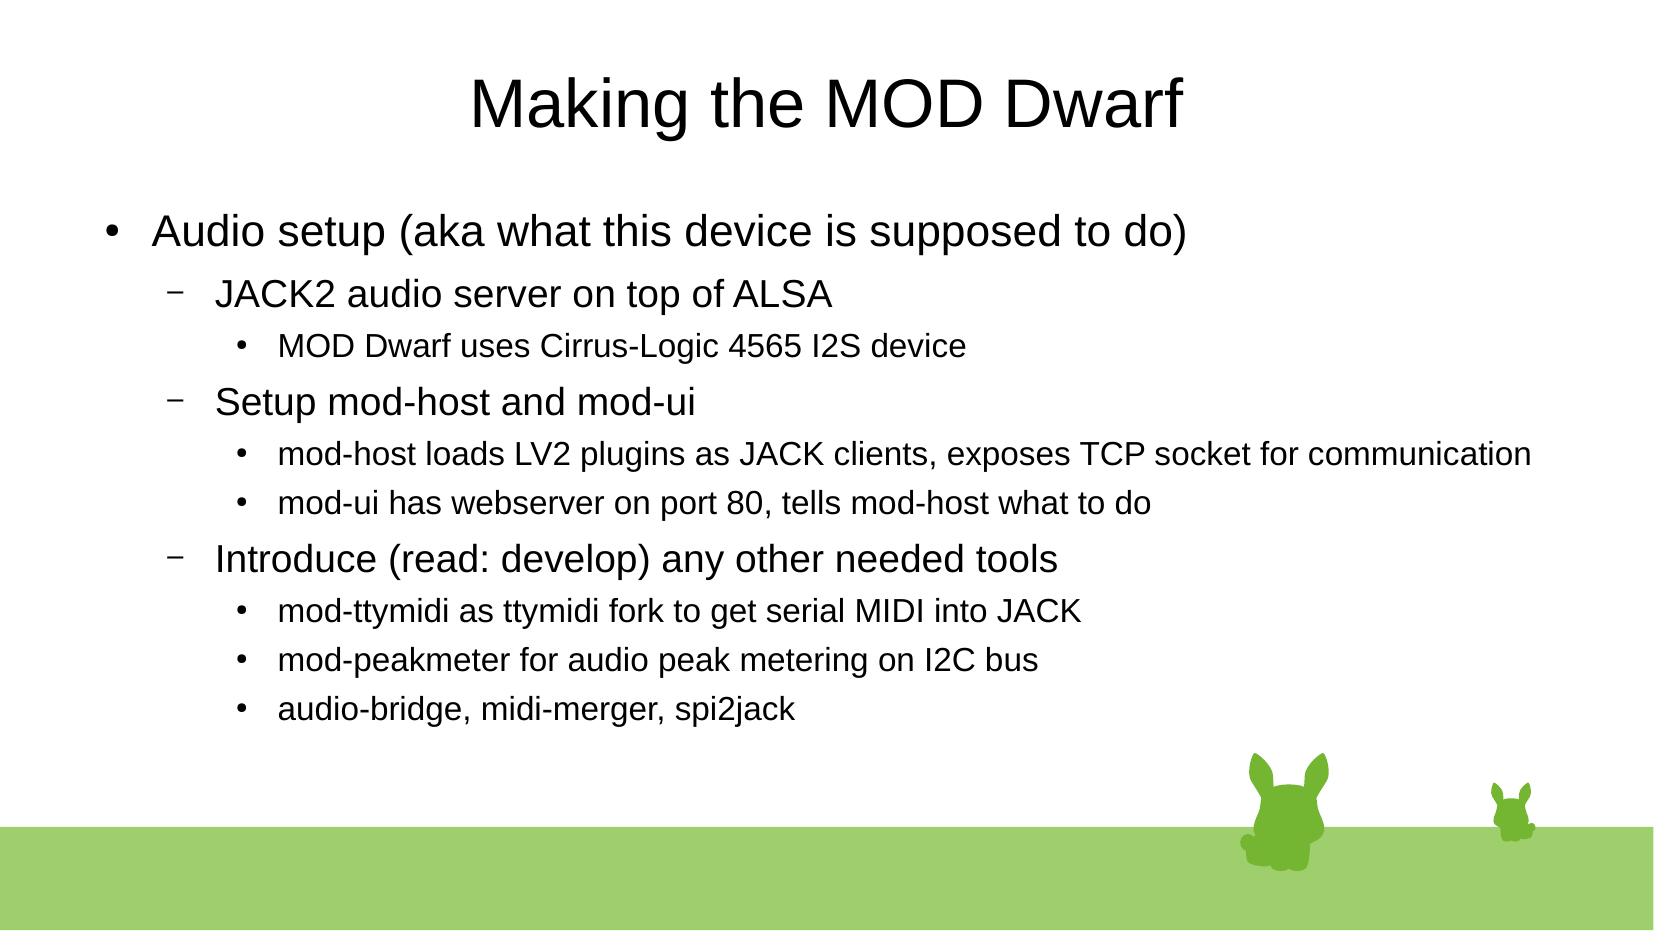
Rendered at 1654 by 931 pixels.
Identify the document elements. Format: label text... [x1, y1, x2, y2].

title Making the MOD Dwarf [88, 29, 1565, 178]
list Audio setup (aka what this device is supposed to do) JACK2 audio server on top of ALSA MOD Dwarf uses Cirrus-Logic 4565 I2S device Setup mod-host and mod-ui mod-host loads LV2 plugins as JACK clients, exposes TCP socket for communication mod-ui has webserver on port 80, tells mod-host what to do Introduce (read: develop) any other needed tools mod-ttymidi as ttymidi fork to get serial MIDI into JACK mod-peakmeter for audio peak metering on I2C bus audio-bridge, midi-merger, spi2jack [88, 206, 1565, 739]
